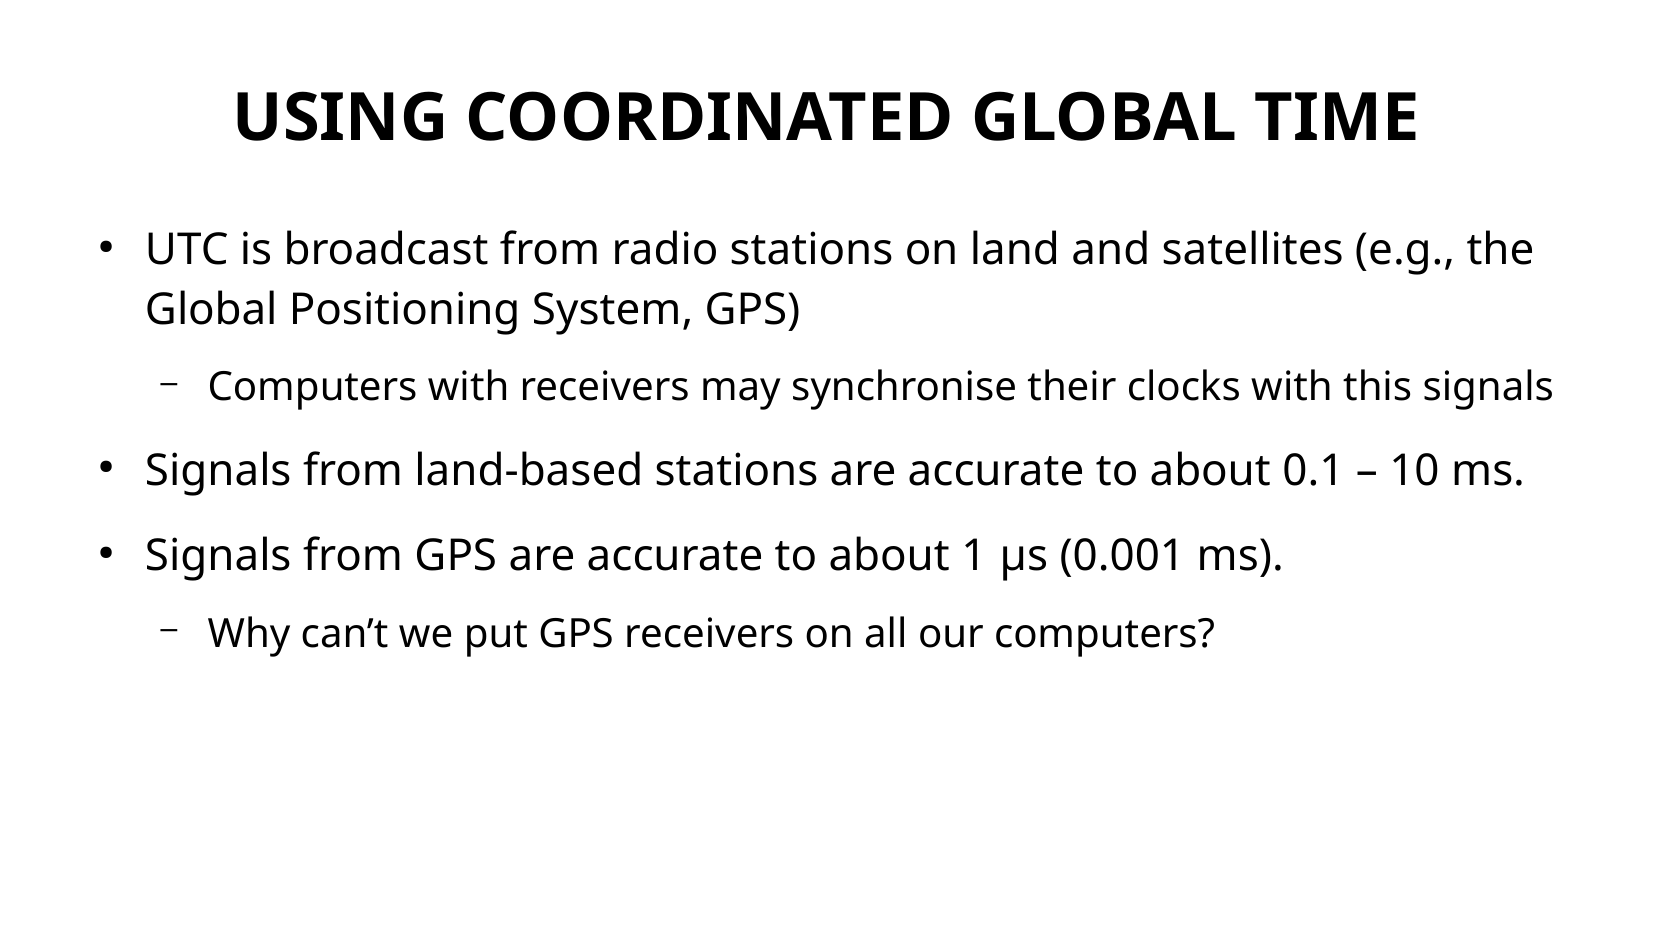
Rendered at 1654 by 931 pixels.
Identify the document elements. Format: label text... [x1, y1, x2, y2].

list UTC is broadcast from radio stations on land and satellites (e.g., the Global Positioning System, GPS) Computers with receivers may synchronise their clocks with this signals Signals from land-based stations are accurate to about 0.1 – 10 ms. Signals from GPS are accurate to about 1 µs (0.001 ms). Why can’t we put GPS receivers on all our computers? [82, 217, 1571, 757]
title USING COORDINATED GLOBAL TIME [82, 36, 1571, 193]
